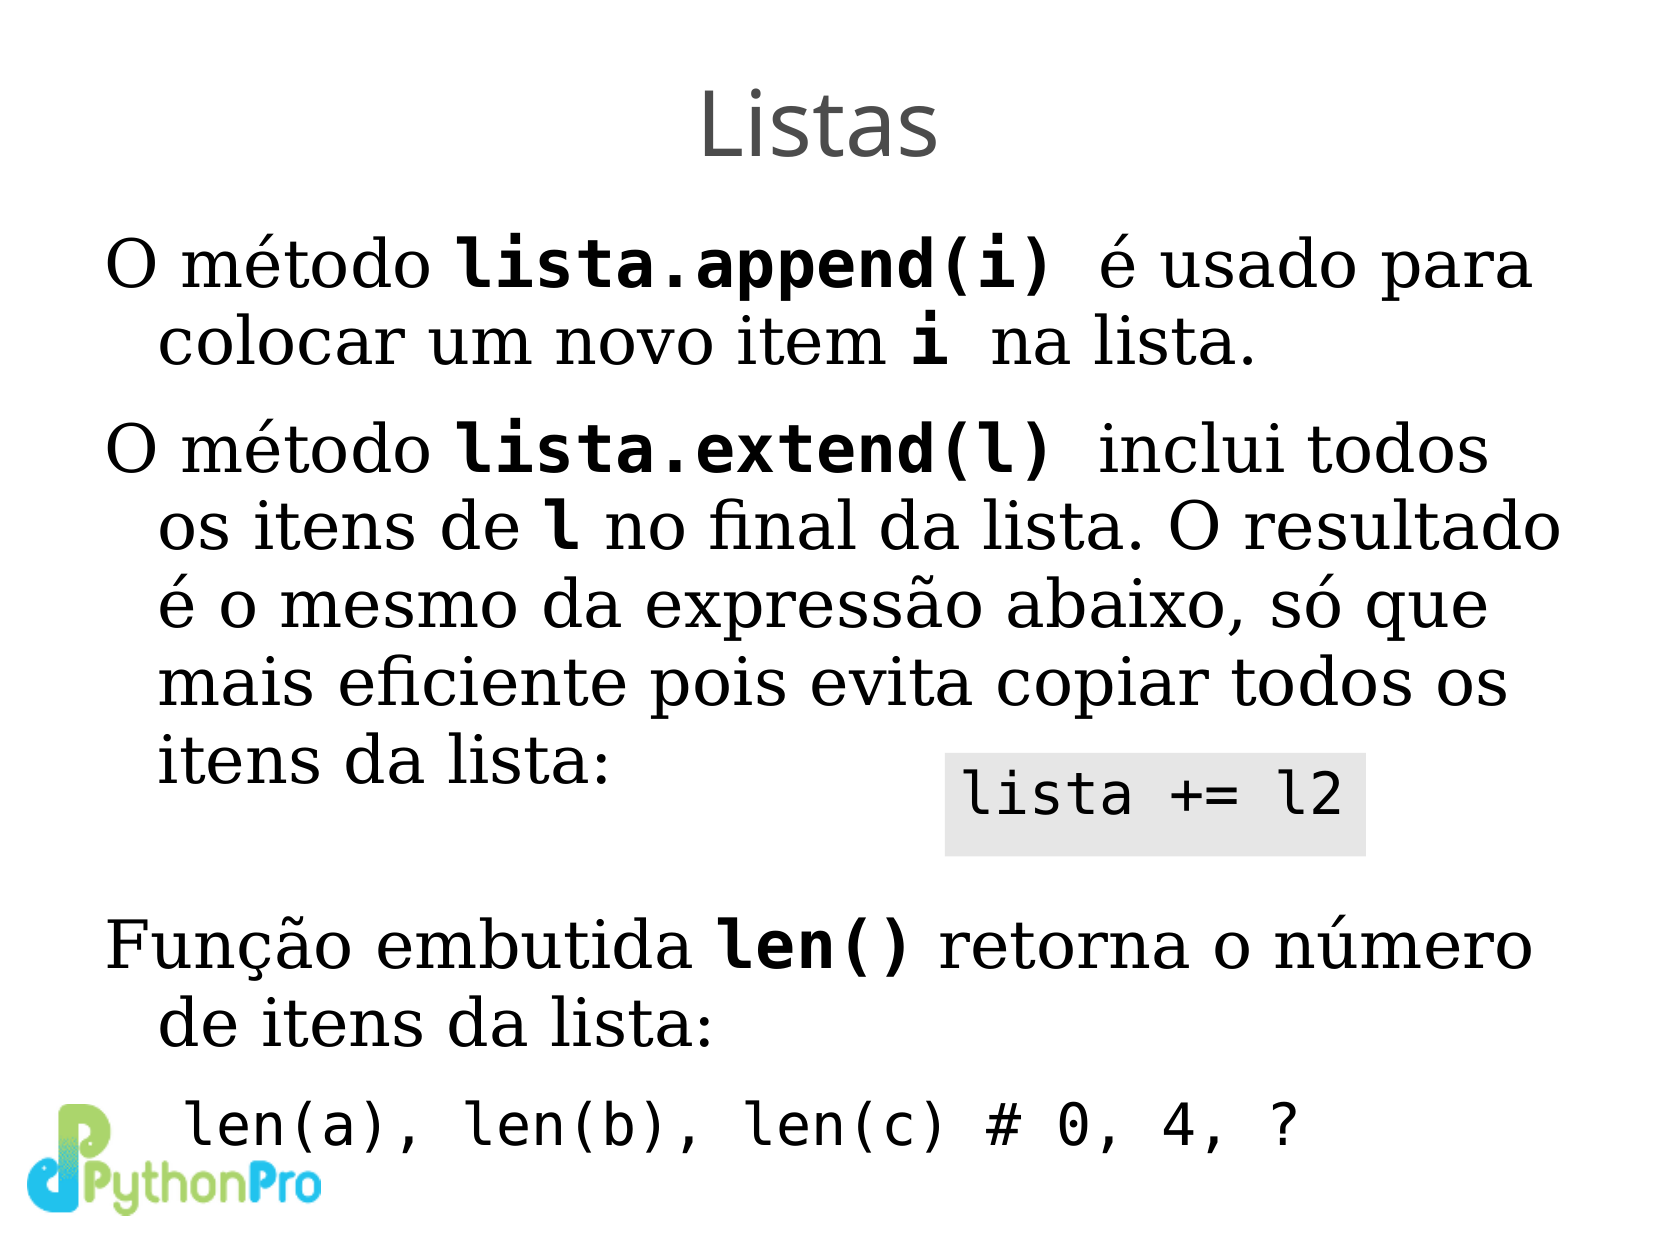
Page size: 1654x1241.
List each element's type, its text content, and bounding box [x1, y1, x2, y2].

list O método lista.append(i) é usado para colocar um novo item i na lista. O método lista.extend(l) inclui todos os itens de l no final da lista. O resultado é o mesmo da expressão abaixo, só que mais eficiente pois evita copiar todos os itens da lista: Função embutida len() retorna o número de itens da lista: len(a), len(b), len(c) # 0, 4, ? [86, 225, 1576, 1160]
text_box lista += l2 [944, 752, 1366, 857]
picture [27, 1104, 321, 1216]
title Listas [75, 17, 1564, 226]
